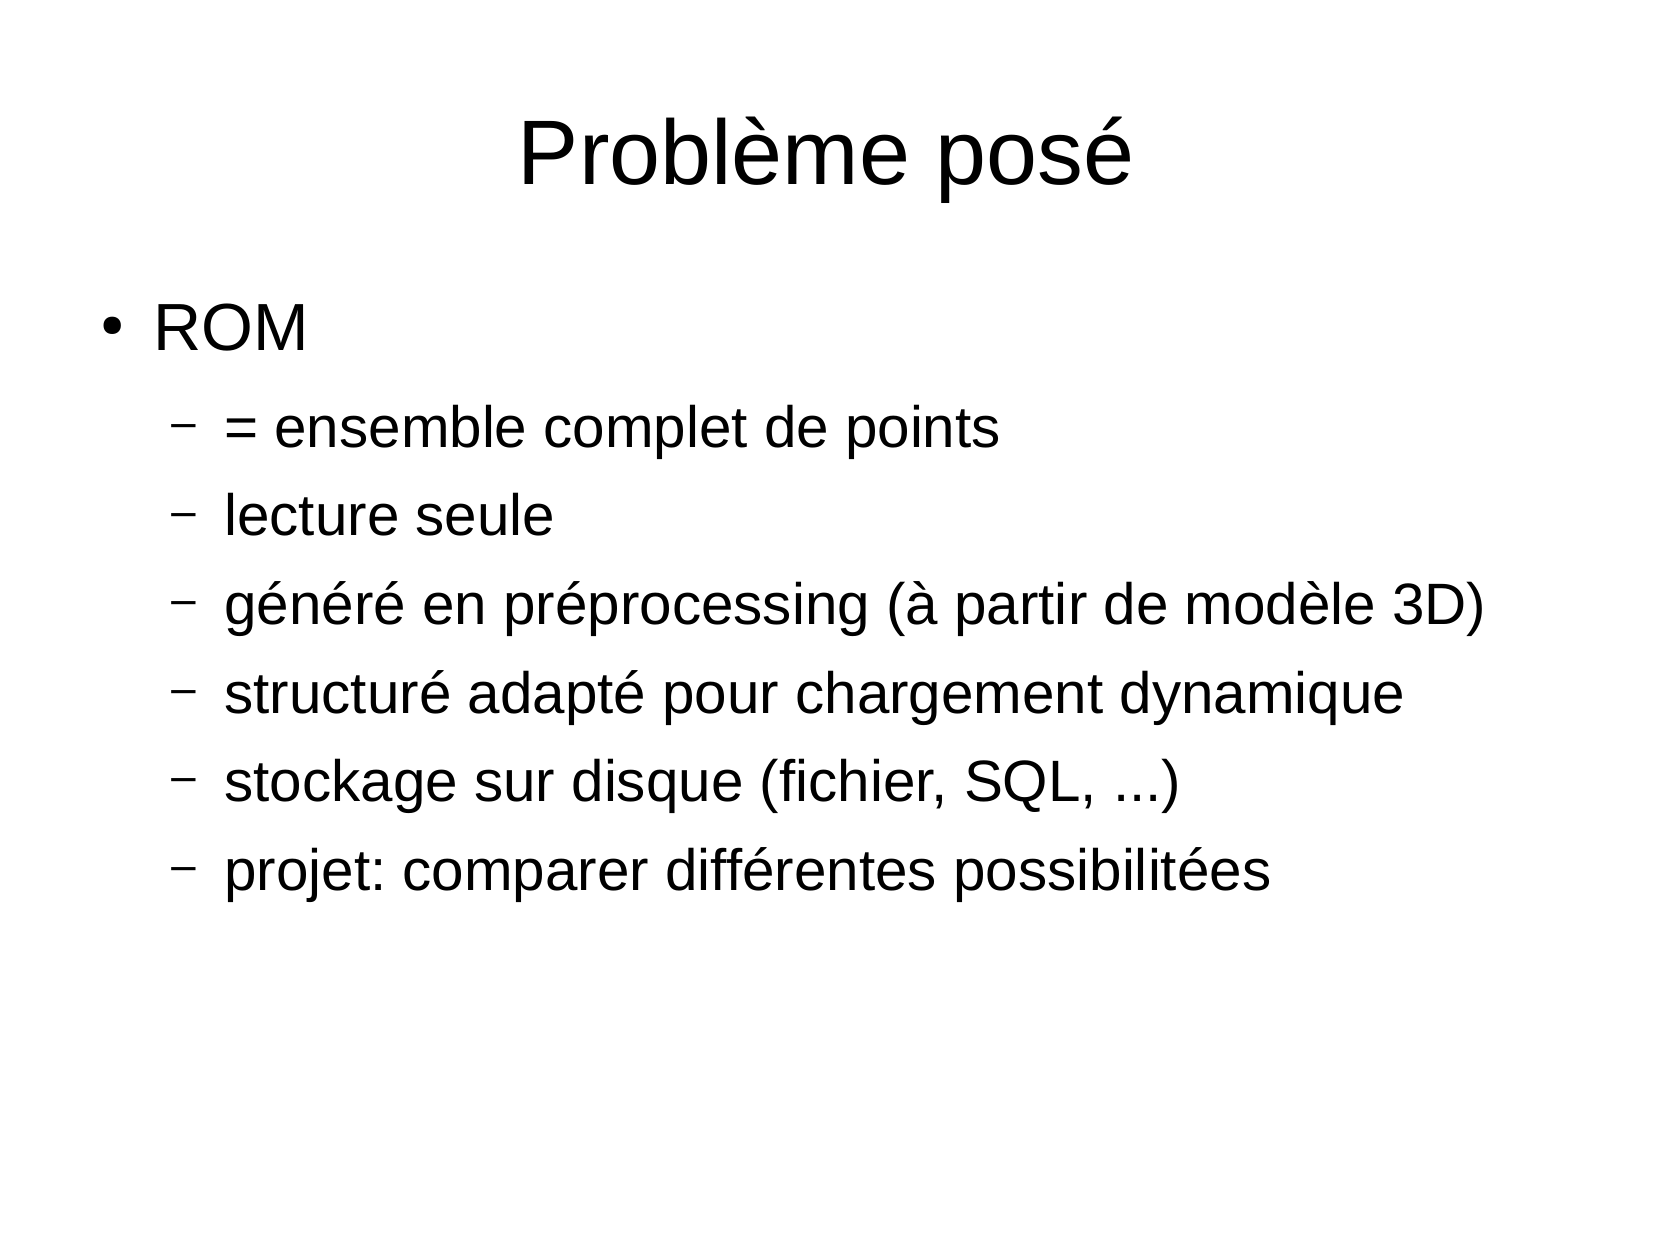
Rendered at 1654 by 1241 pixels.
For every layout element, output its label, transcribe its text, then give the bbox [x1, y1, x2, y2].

title Problème posé [82, 49, 1571, 257]
list ROM = ensemble complet de points lecture seule généré en préprocessing (à partir de modèle 3D) structuré adapté pour chargement dynamique stockage sur disque (fichier, SQL, ...) projet: comparer différentes possibilitées [82, 290, 1571, 1010]
